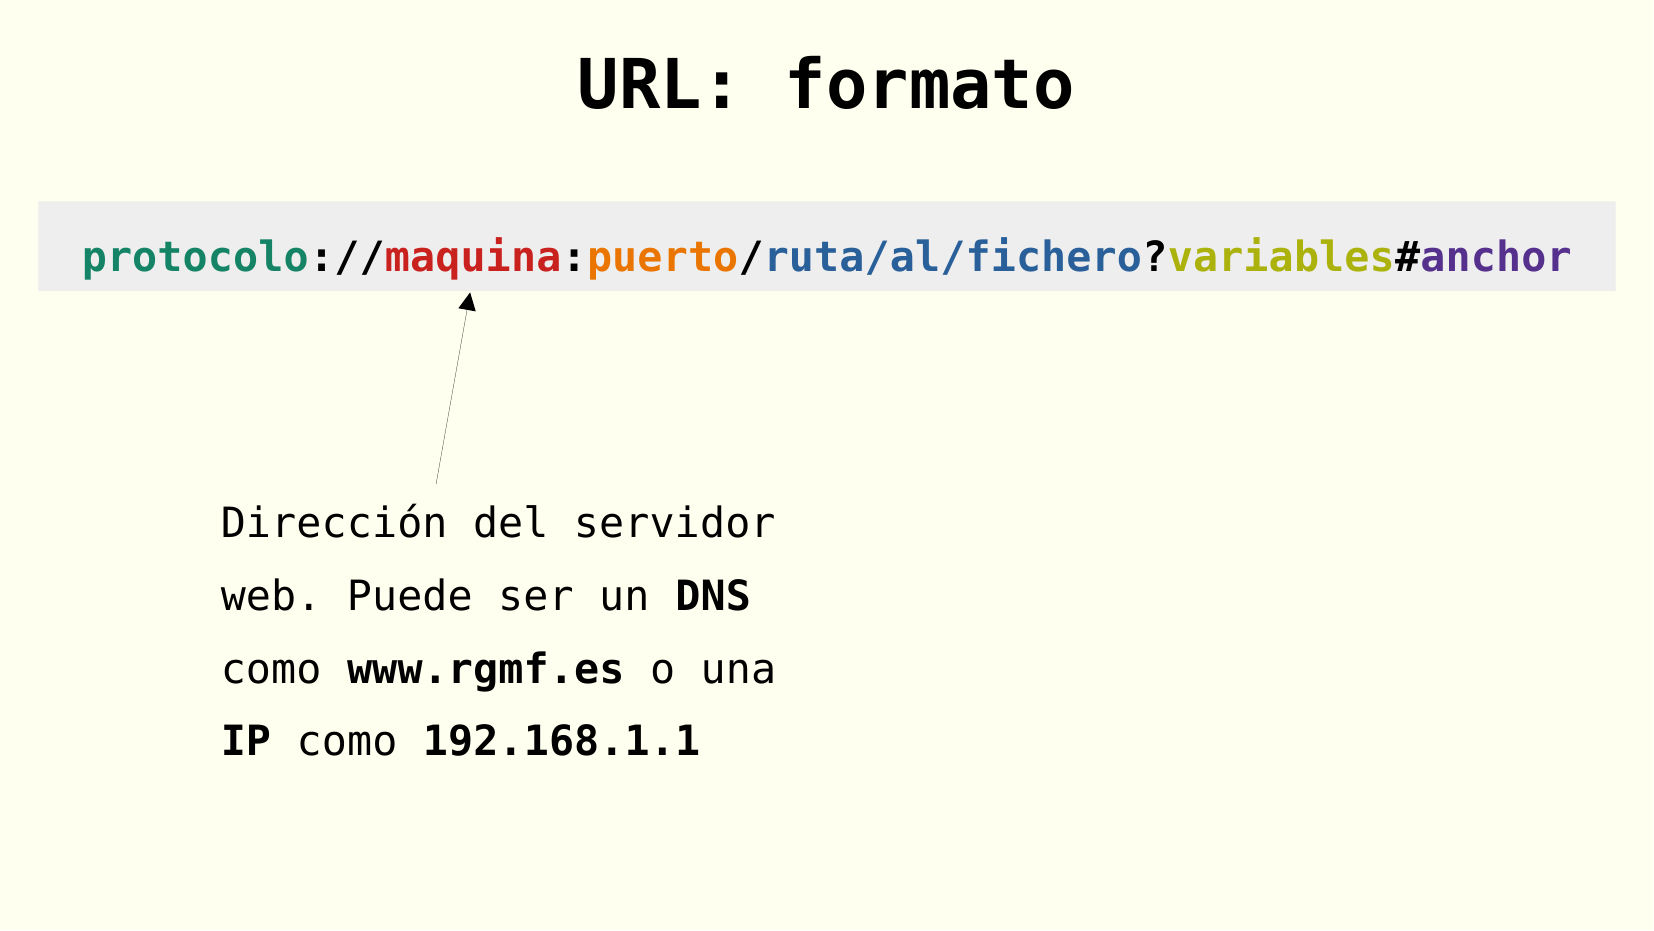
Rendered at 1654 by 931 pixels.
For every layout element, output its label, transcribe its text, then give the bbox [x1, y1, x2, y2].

title URL: formato [82, 7, 1571, 163]
text_box Dirección del servidor web. Puede ser un DNS como www.rgmf.es o una IP como 192.168.1.1 [206, 467, 856, 773]
text_box protocolo://maquina:puerto/ruta/al/fichero?variables#anchor [38, 201, 1616, 292]
